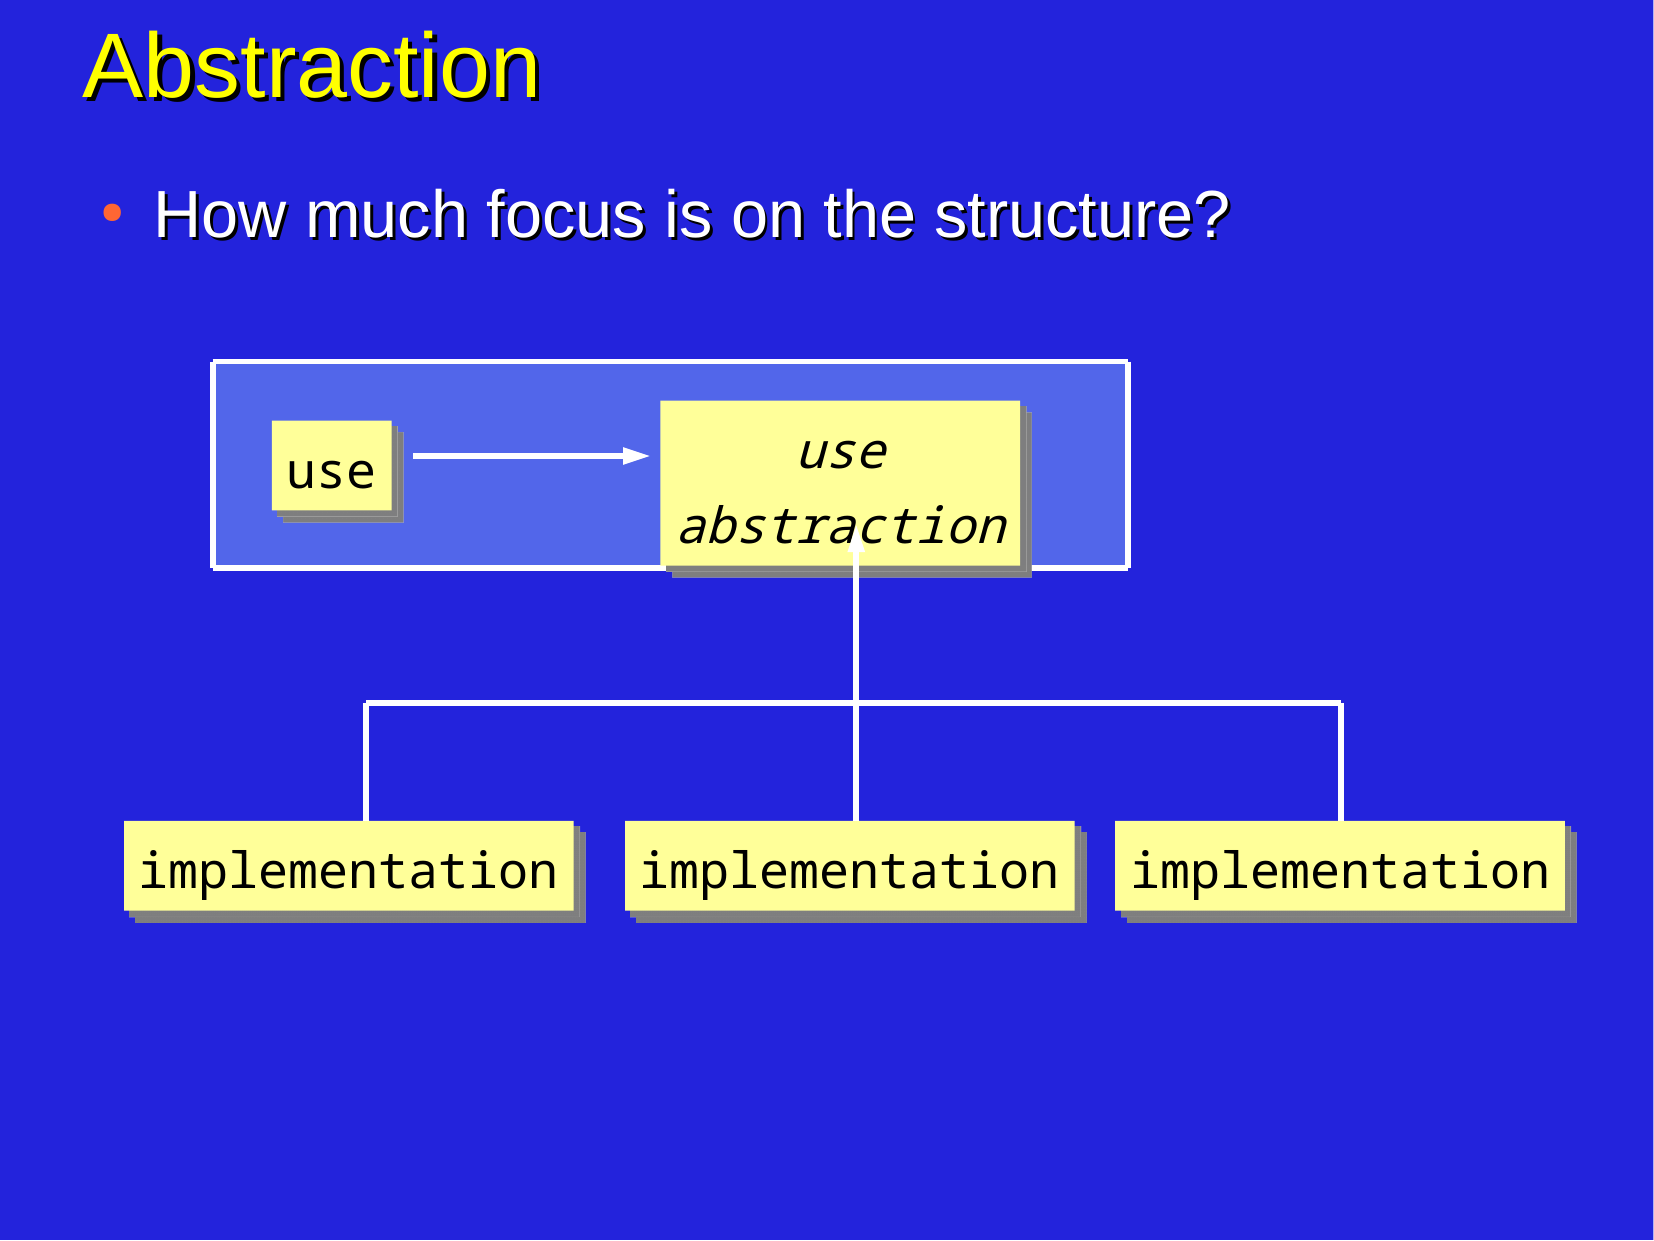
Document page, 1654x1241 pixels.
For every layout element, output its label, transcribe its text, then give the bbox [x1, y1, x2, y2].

text_box use [271, 420, 392, 511]
list How much focus is on the structure? [82, 177, 1571, 1182]
title Abstraction [82, 2, 1571, 130]
text_box implementation [124, 820, 574, 911]
text_box implementation [1115, 820, 1565, 911]
text_box implementation [625, 820, 1075, 911]
text_box use abstraction [660, 400, 1021, 566]
